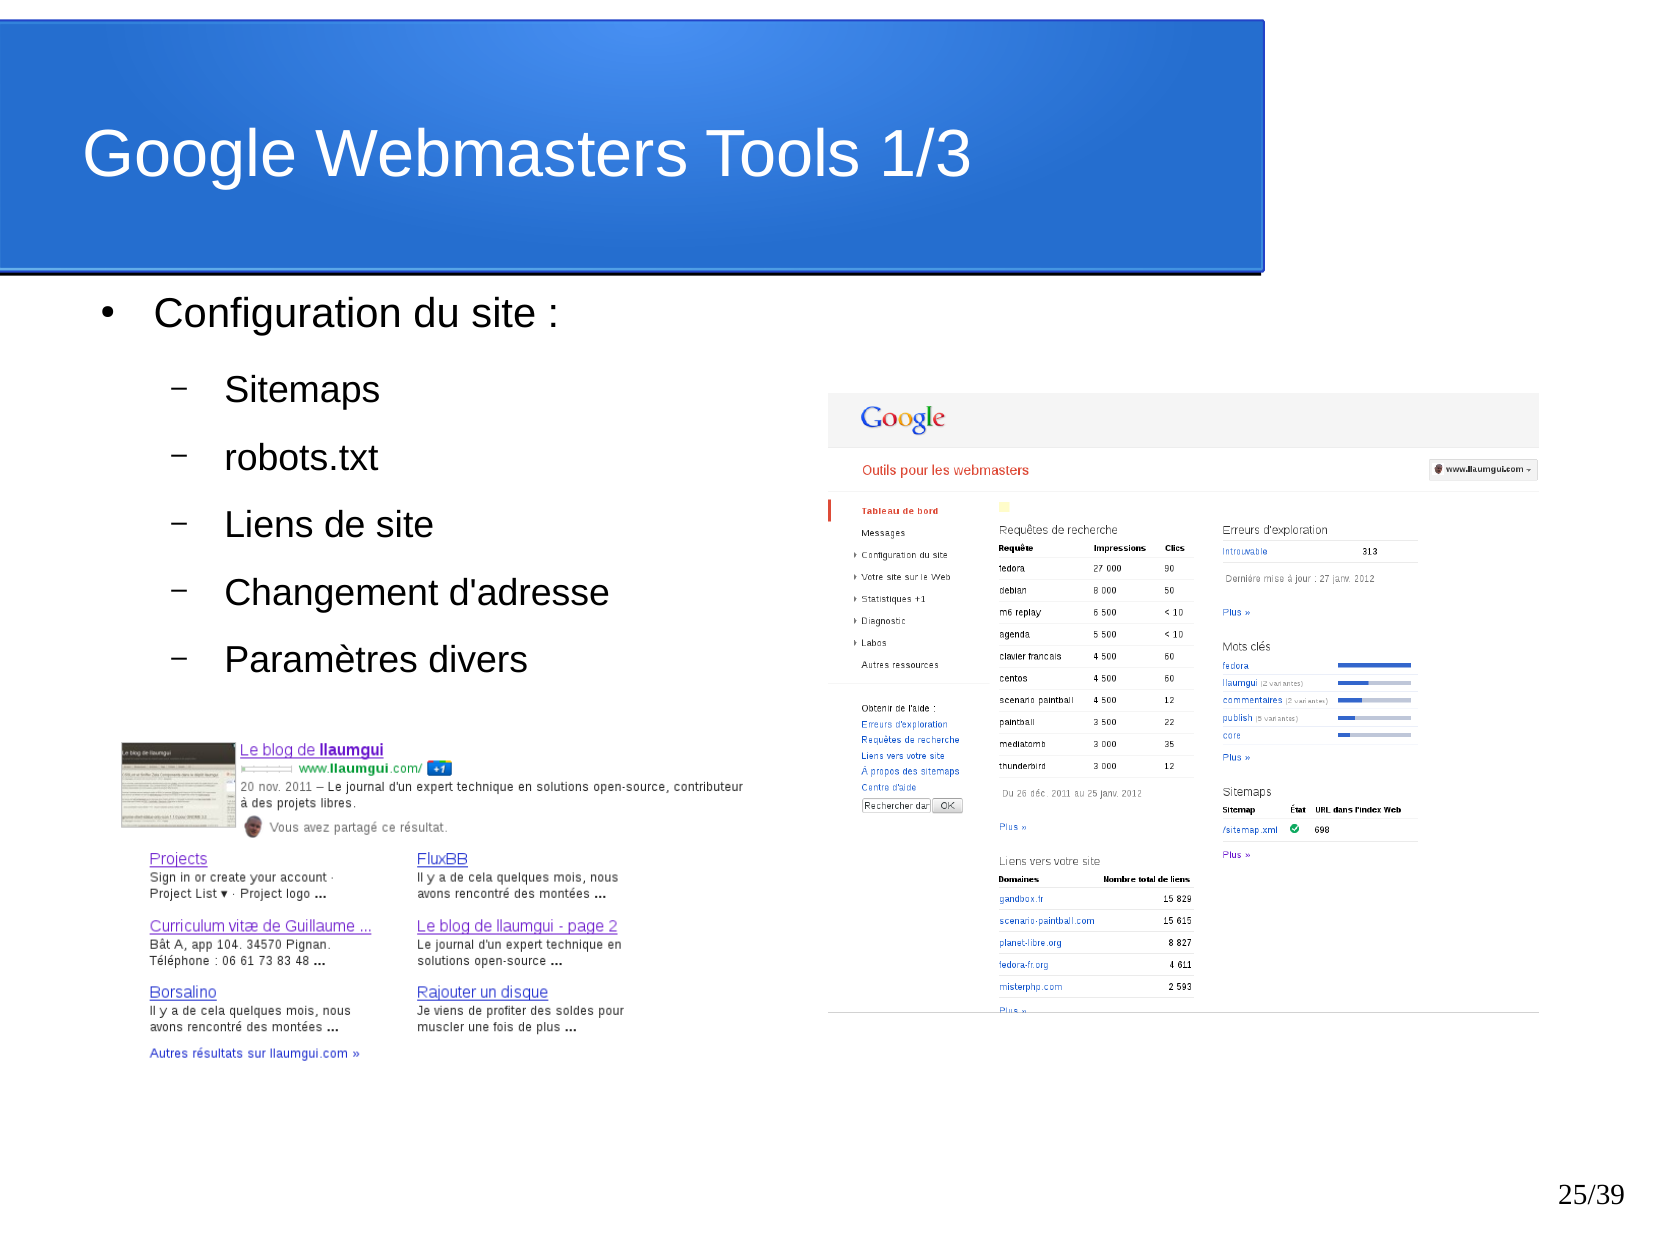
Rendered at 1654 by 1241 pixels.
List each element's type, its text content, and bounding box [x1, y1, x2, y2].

title Google Webmasters Tools 1/3 [82, 49, 1250, 257]
picture [111, 732, 764, 1076]
picture [828, 393, 1539, 1013]
list Configuration du site : Sitemaps robots.txt Liens de site Changement d'adresse Paramètres divers [82, 290, 793, 681]
